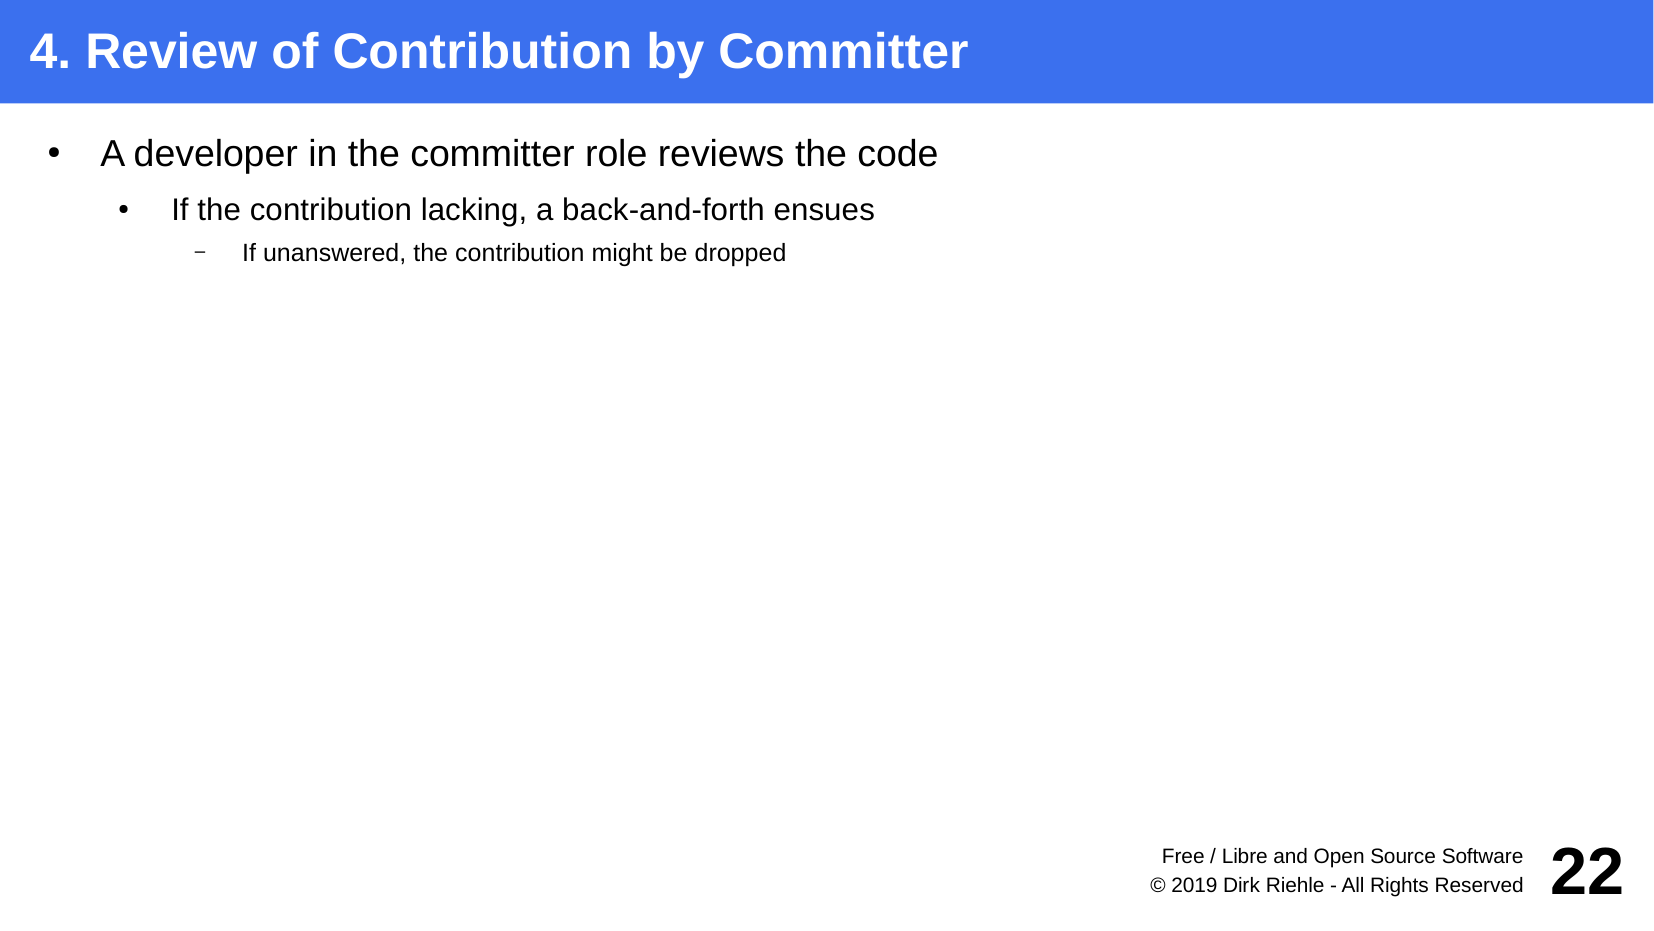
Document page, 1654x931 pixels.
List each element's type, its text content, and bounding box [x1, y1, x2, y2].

list A developer in the committer role reviews the code If the contribution lacking, a back-and-forth ensues If unanswered, the contribution might be dropped [29, 132, 1625, 813]
title 4. Review of Contribution by Committer [0, 0, 1654, 104]
